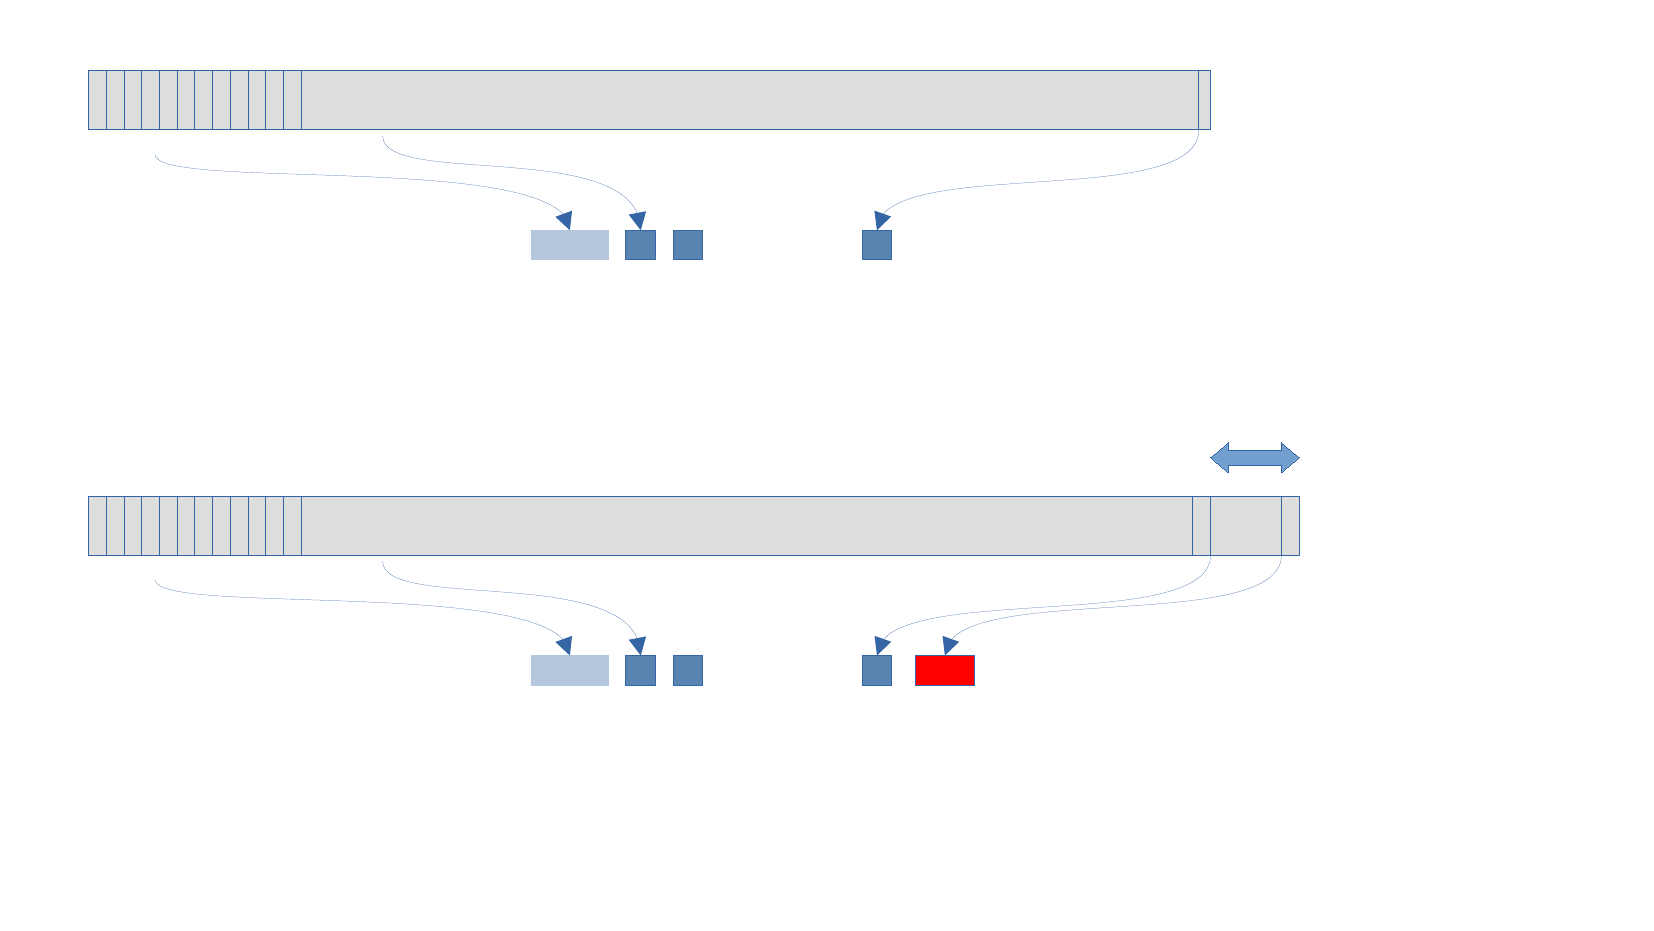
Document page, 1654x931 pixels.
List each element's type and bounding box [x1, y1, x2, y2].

text_box [195, 496, 212, 556]
text_box [195, 70, 212, 130]
text_box [1210, 442, 1300, 473]
text_box [231, 496, 248, 556]
text_box [178, 70, 194, 130]
text_box [88, 70, 106, 130]
text_box [160, 70, 177, 130]
text_box [107, 70, 124, 130]
text_box [125, 70, 141, 130]
text_box [625, 230, 656, 260]
text_box [1282, 496, 1300, 556]
text_box [178, 496, 194, 556]
text_box [862, 230, 892, 260]
text_box [249, 496, 265, 556]
text_box [915, 655, 975, 686]
text_box [88, 496, 106, 556]
text_box [862, 655, 892, 686]
text_box [673, 230, 703, 260]
text_box [142, 496, 159, 556]
text_box [625, 655, 656, 686]
text_box [302, 496, 1192, 556]
text_box [125, 496, 141, 556]
text_box [673, 655, 703, 686]
text_box [107, 496, 124, 556]
text_box [302, 70, 1198, 130]
text_box [266, 70, 283, 130]
text_box [160, 496, 177, 556]
text_box [1211, 496, 1281, 556]
text_box [231, 70, 248, 130]
text_box [213, 496, 230, 556]
text_box [284, 496, 301, 556]
text_box [284, 70, 301, 130]
text_box [531, 655, 609, 686]
text_box [1199, 70, 1211, 130]
text_box [266, 496, 283, 556]
text_box [531, 230, 609, 260]
text_box [142, 70, 159, 130]
text_box [213, 70, 230, 130]
text_box [249, 70, 265, 130]
text_box [1193, 496, 1210, 556]
